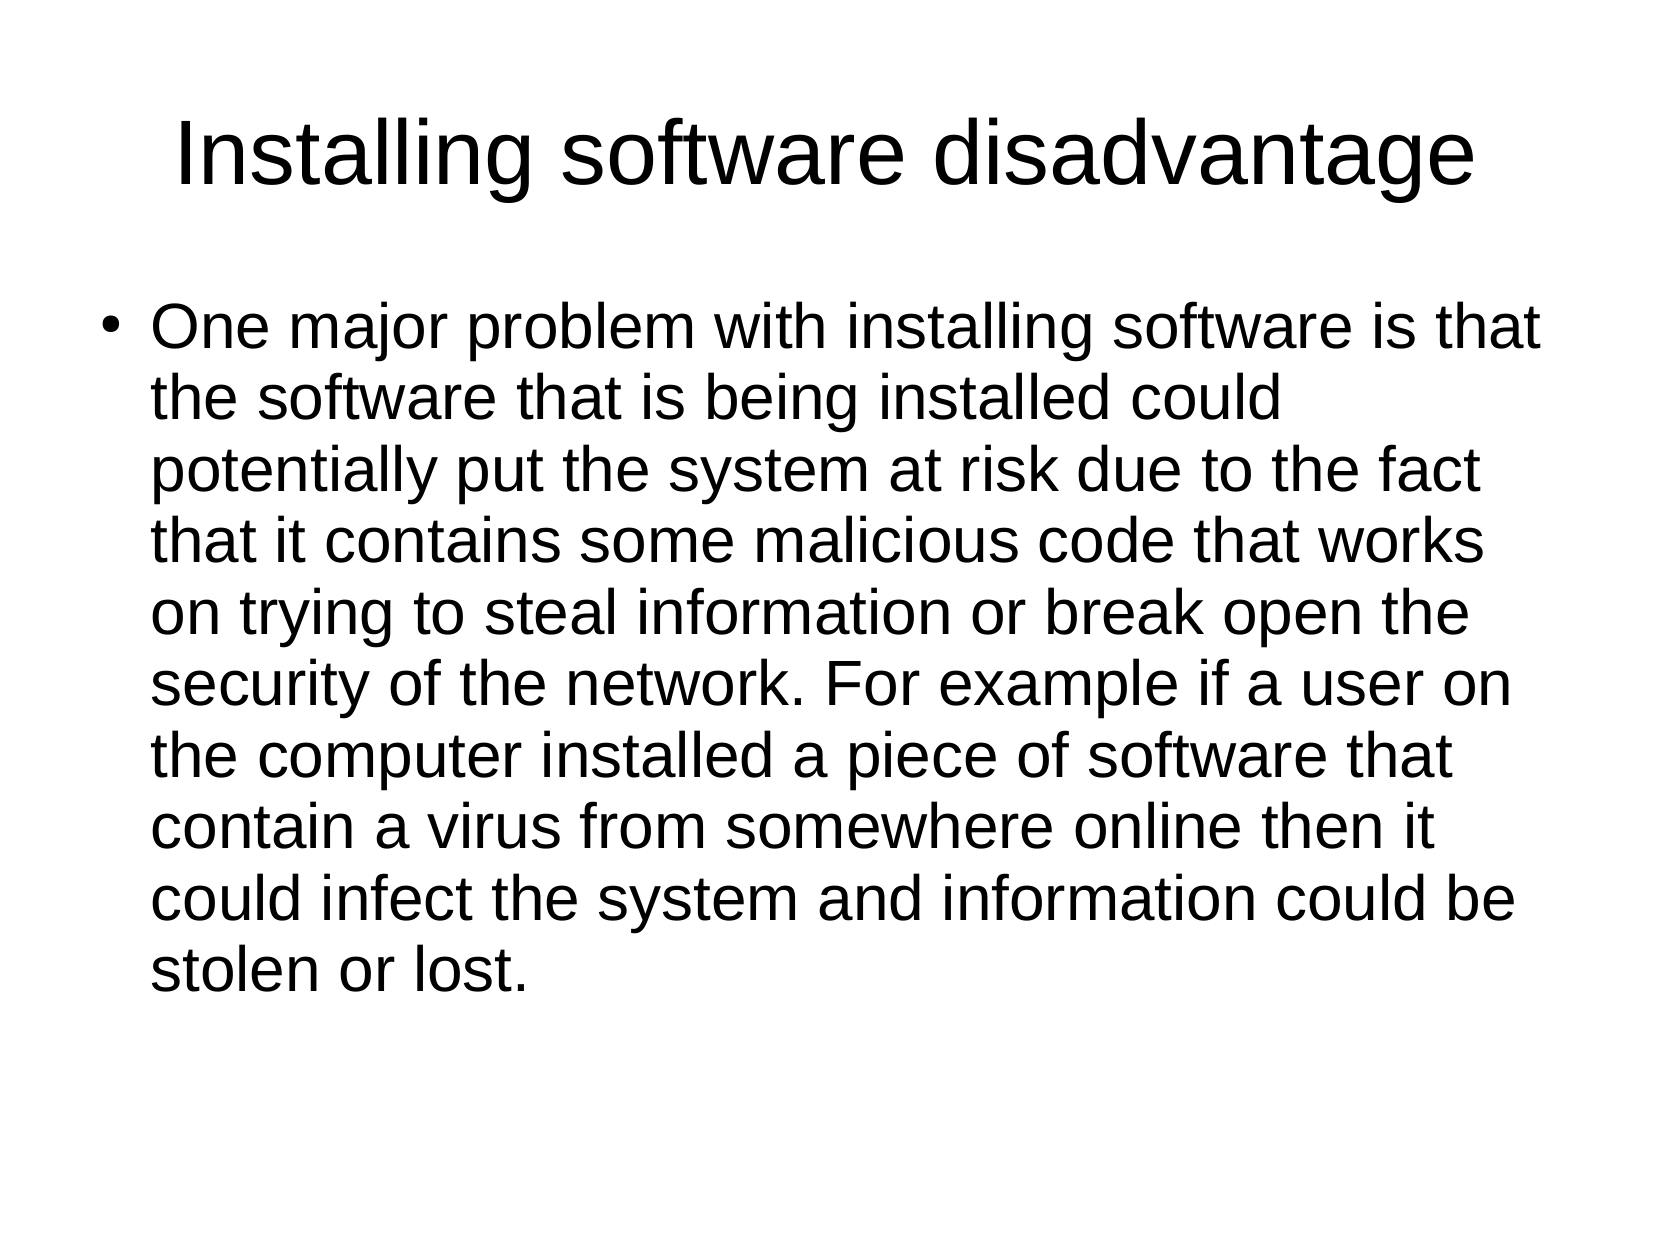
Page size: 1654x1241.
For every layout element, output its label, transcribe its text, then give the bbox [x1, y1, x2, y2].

list One major problem with installing software is that the software that is being installed could potentially put the system at risk due to the fact that it contains some malicious code that works on trying to steal information or break open the security of the network. For example if a user on the computer installed a piece of software that contain a virus from somewhere online then it could infect the system and information could be stolen or lost. [82, 290, 1571, 1010]
title Installing software disadvantage [82, 49, 1571, 257]
